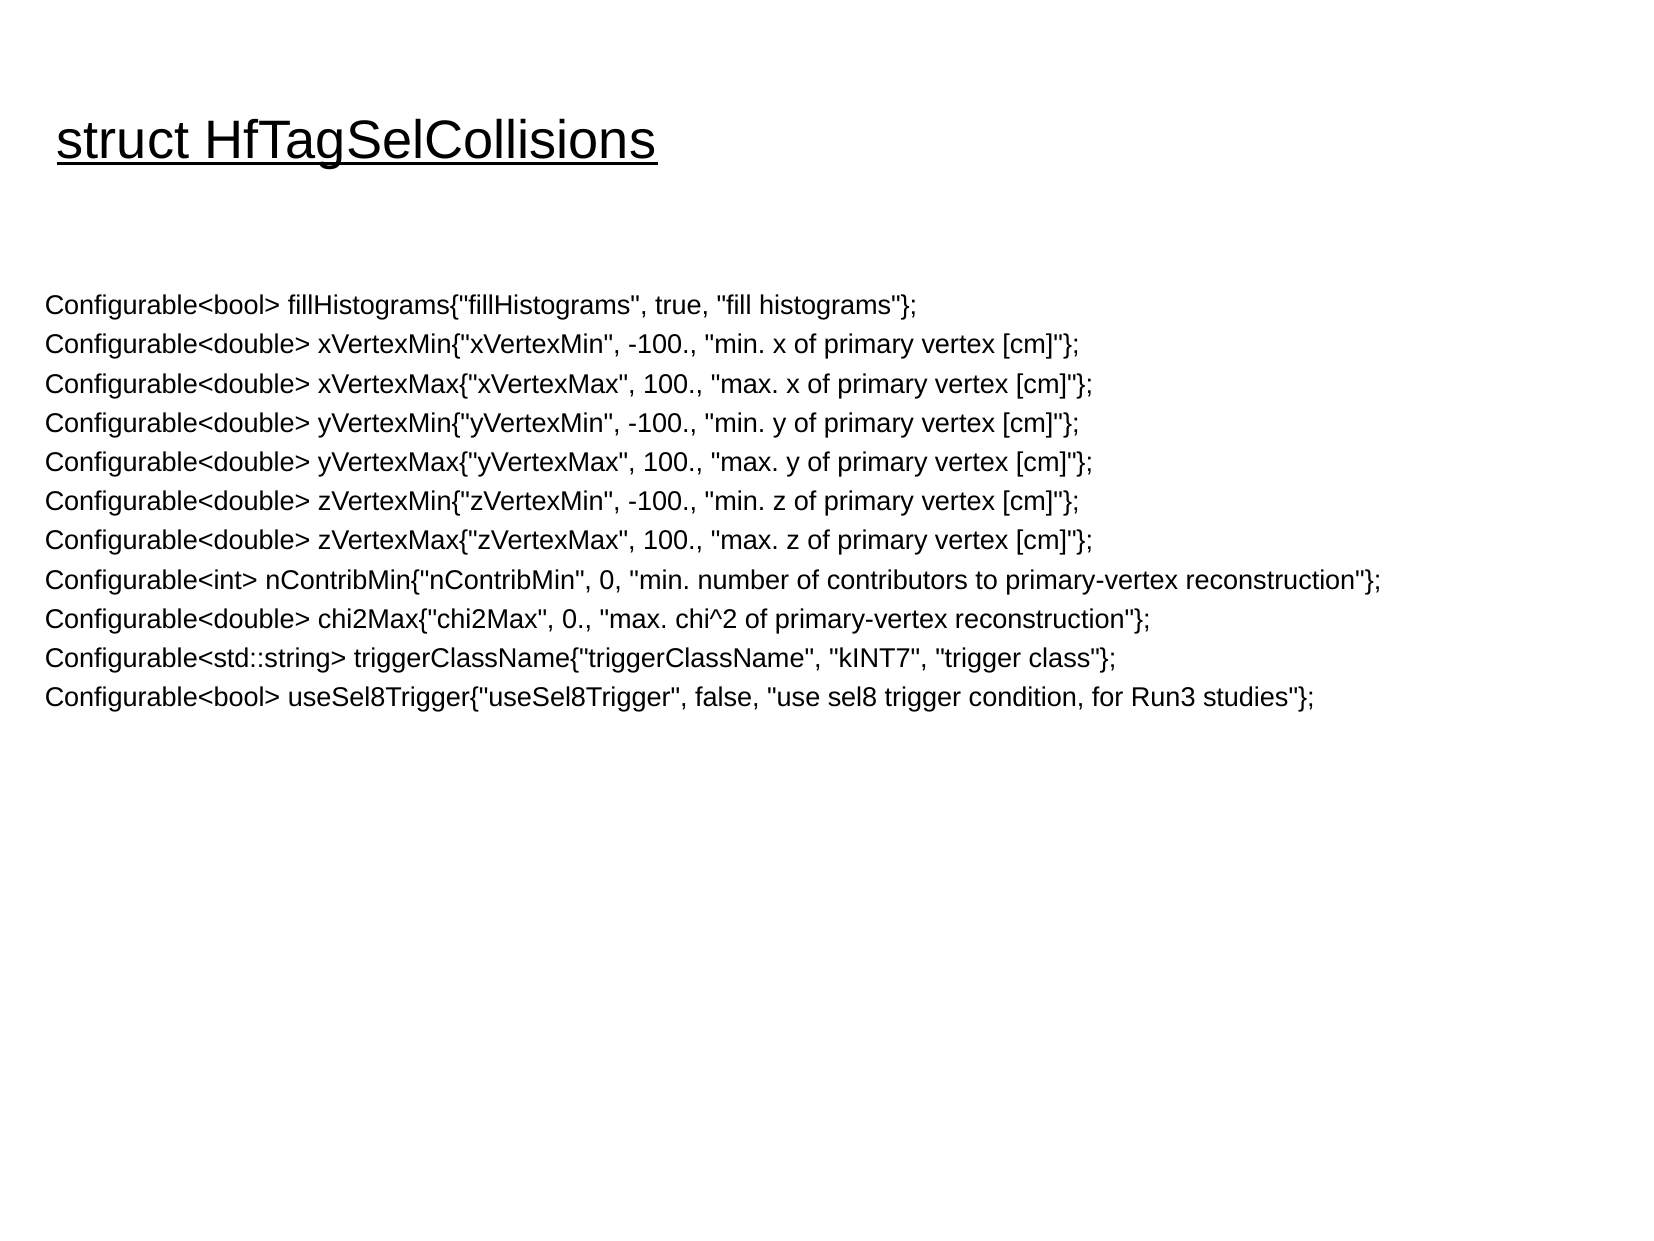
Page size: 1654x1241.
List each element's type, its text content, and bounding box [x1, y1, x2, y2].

text_box Configurable<bool> fillHistograms{"fillHistograms", true, "fill histograms"}; Configurable<double> xVertexMin{"xVertexMin", -100., "min. x of primary vertex [cm]"}; Configurable<double> xVertexMax{"xVertexMax", 100., "max. x of primary vertex [cm]"}; Configurable<double> yVertexMin{"yVertexMin", -100., "min. y of primary vertex [cm]"}; Configurable<double> yVertexMax{"yVertexMax", 100., "max. y of primary vertex [cm]"}; Configurable<double> zVertexMin{"zVertexMin", -100., "min. z of primary vertex [cm]"}; Configurable<double> zVertexMax{"zVertexMax", 100., "max. z of primary vertex [cm]"}; Configurable<int> nContribMin{"nContribMin", 0, "min. number of contributors to primary-vertex reconstruction"}; Configurable<double> chi2Max{"chi2Max", 0., "max. chi^2 of primary-vertex reconstruction"}; Configurable<std::string> triggerClassName{"triggerClassName", "kINT7", "trigger class"}; Configurable<bool> useSel8Trigger{"useSel8Trigger", false, "use sel8 trigger condition, for Run3 studies"}; [15, 282, 1396, 721]
text_box struct HfTagSelCollisions [41, 102, 673, 178]
